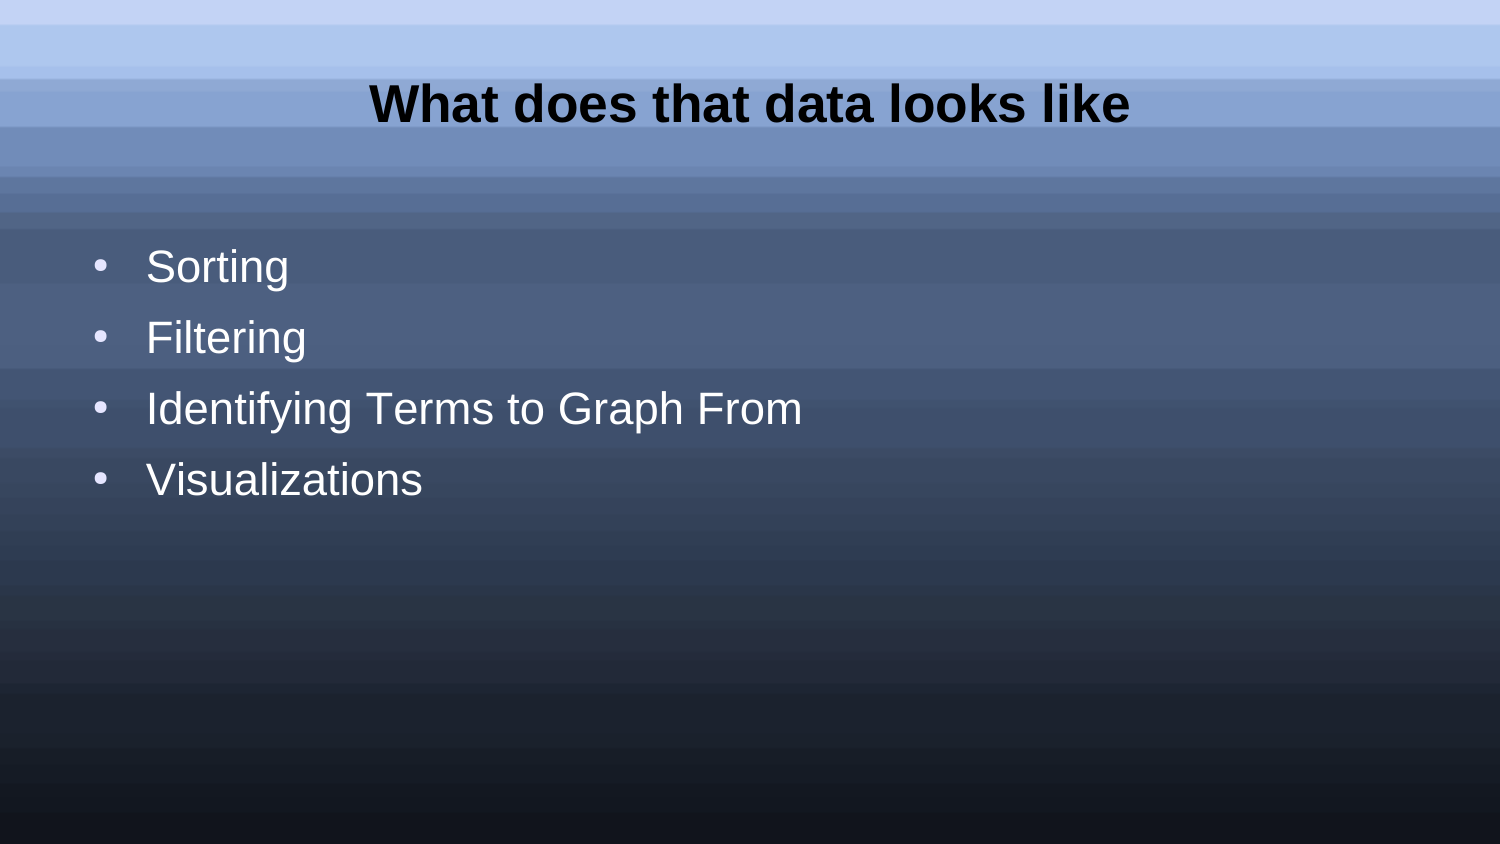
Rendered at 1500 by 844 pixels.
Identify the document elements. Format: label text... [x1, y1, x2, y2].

picture [0, 0, 1500, 844]
list Sorting Filtering Identifying Terms to Graph From Visualizations [75, 241, 1425, 755]
title What does that data looks like [75, 33, 1425, 175]
